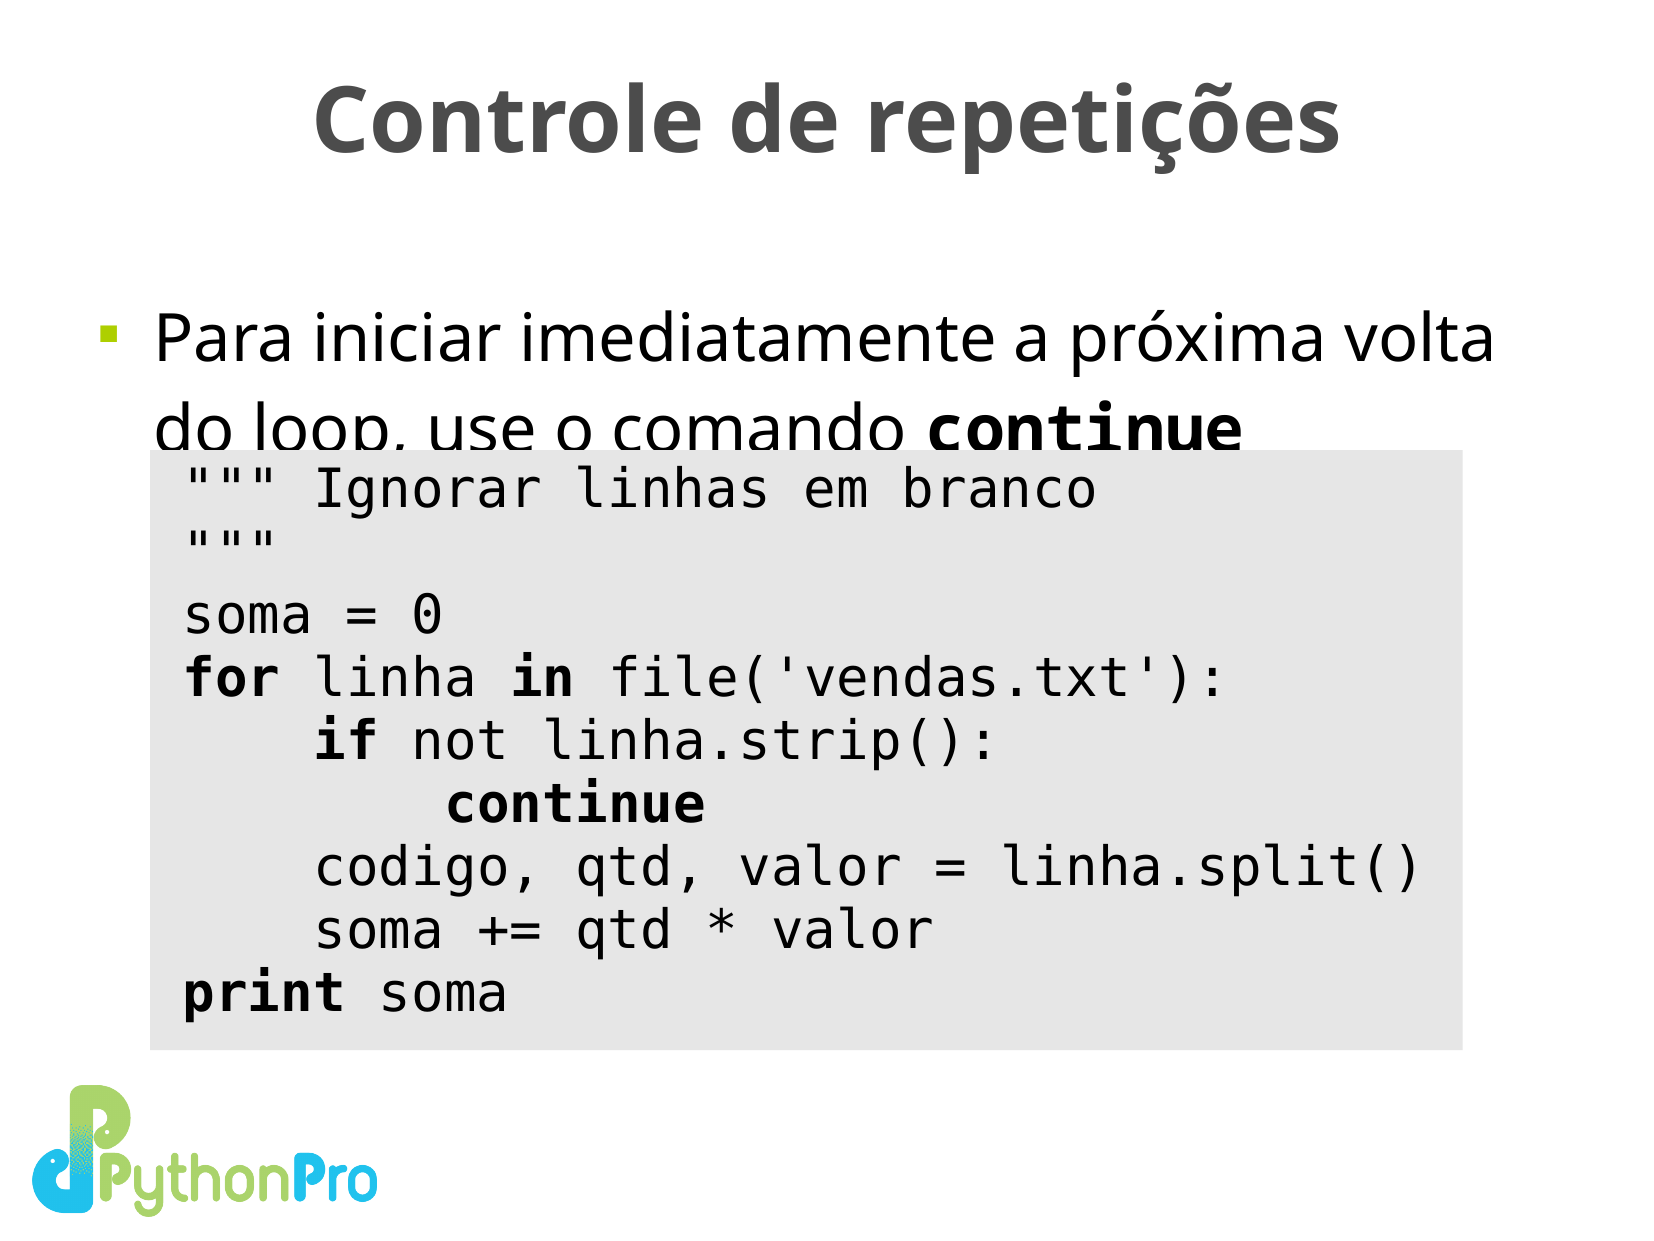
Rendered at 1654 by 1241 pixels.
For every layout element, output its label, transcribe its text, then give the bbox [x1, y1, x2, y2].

list Para iniciar imediatamente a próxima volta do loop, use o comando continue [82, 290, 1571, 1109]
text_box """ Ignorar linhas em branco """ soma = 0 for linha in file('vendas.txt'): if not linha.strip(): continue codigo, qtd, valor = linha.split() soma += qtd * valor print soma [150, 450, 1463, 1051]
title Controle de repetições [82, 13, 1571, 222]
picture [32, 1085, 377, 1217]
